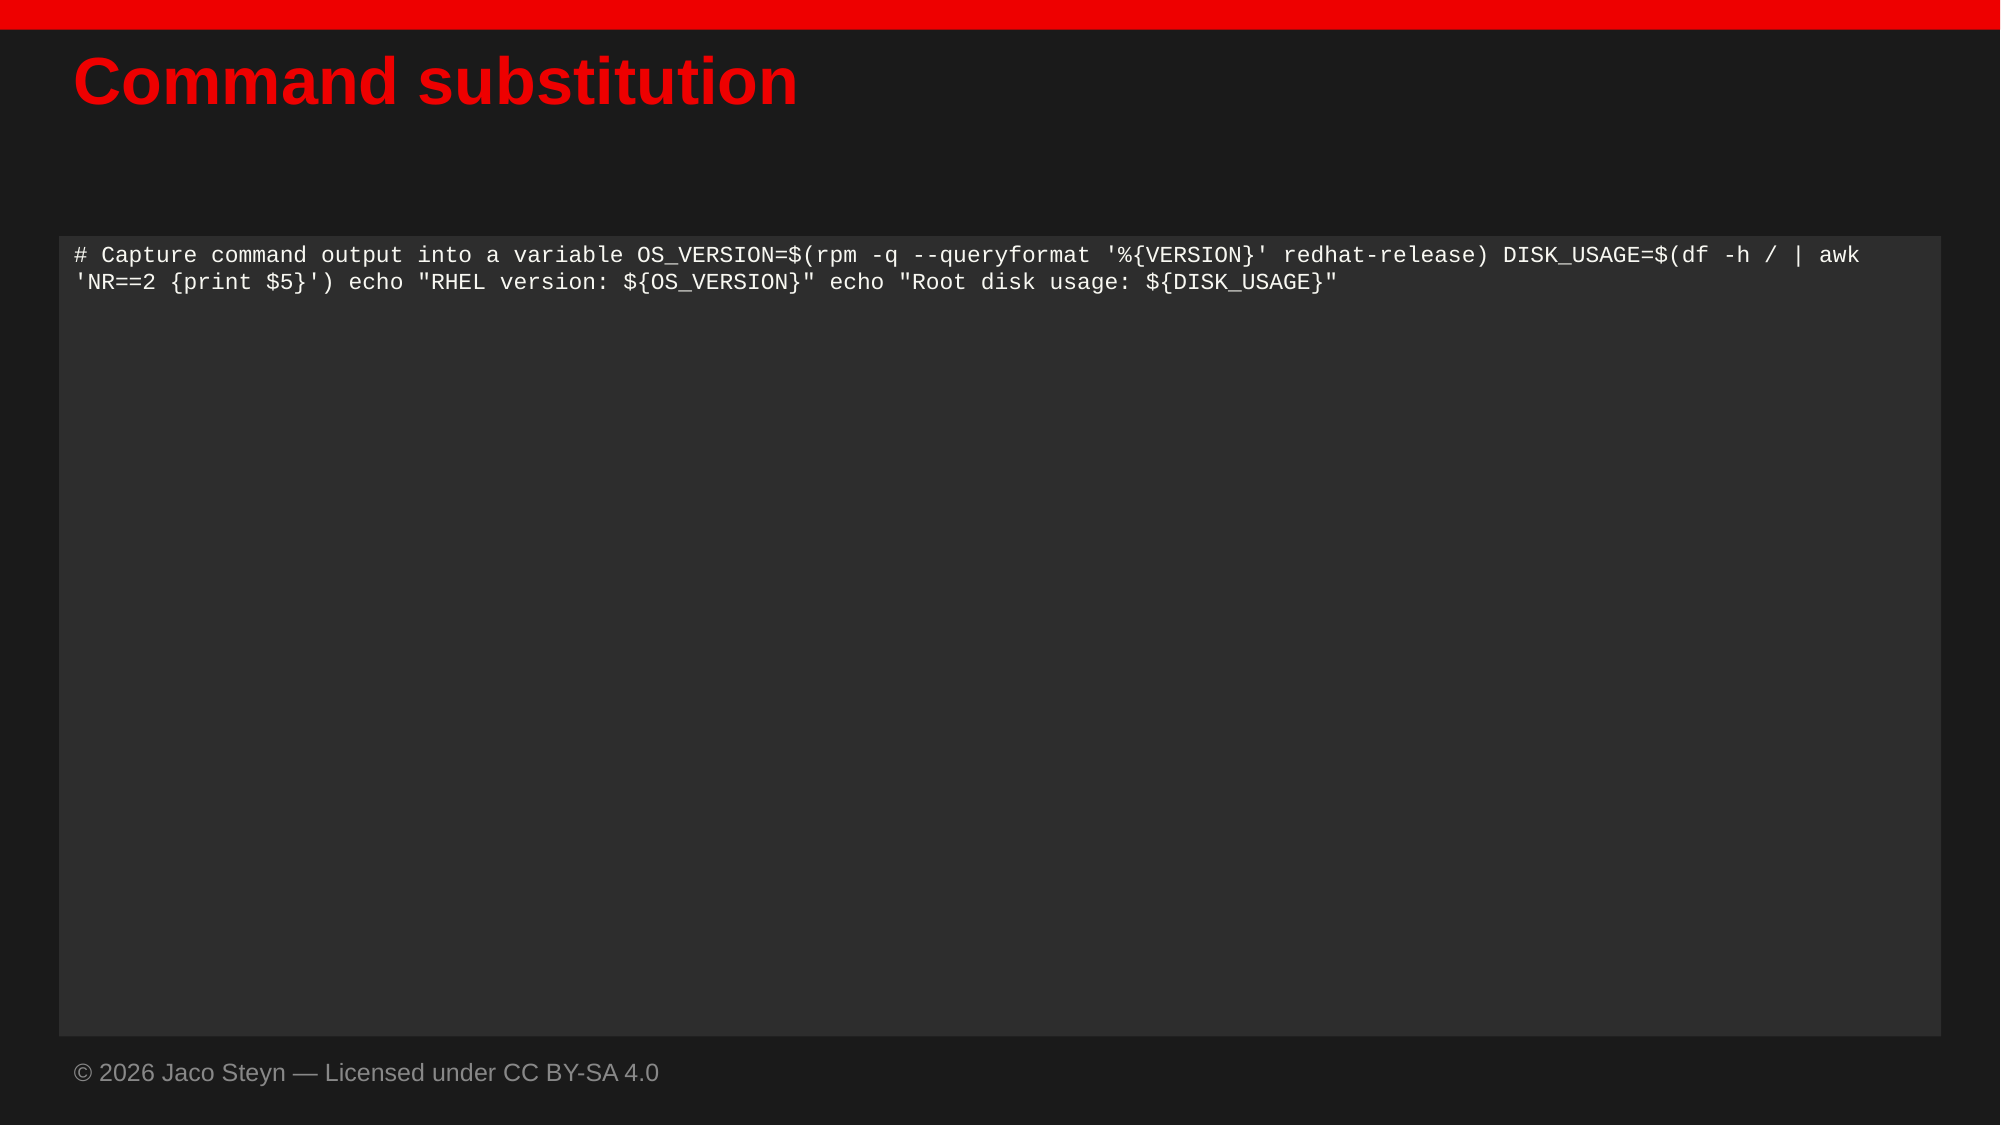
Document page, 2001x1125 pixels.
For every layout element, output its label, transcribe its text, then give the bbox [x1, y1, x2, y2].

text_box [0, 0, 2001, 30]
text_box © 2026 Jaco Steyn — Licensed under CC BY-SA 4.0 [59, 1051, 1942, 1093]
text_box Command substitution [59, 36, 1942, 208]
text_box # Capture command output into a variable OS_VERSION=$(rpm -q --queryformat '%{VERSION}' redhat-release) DISK_USAGE=$(df -h / | awk 'NR==2 {print $5}') echo "RHEL version: ${OS_VERSION}" echo "Root disk usage: ${DISK_USAGE}" [59, 236, 1942, 1037]
